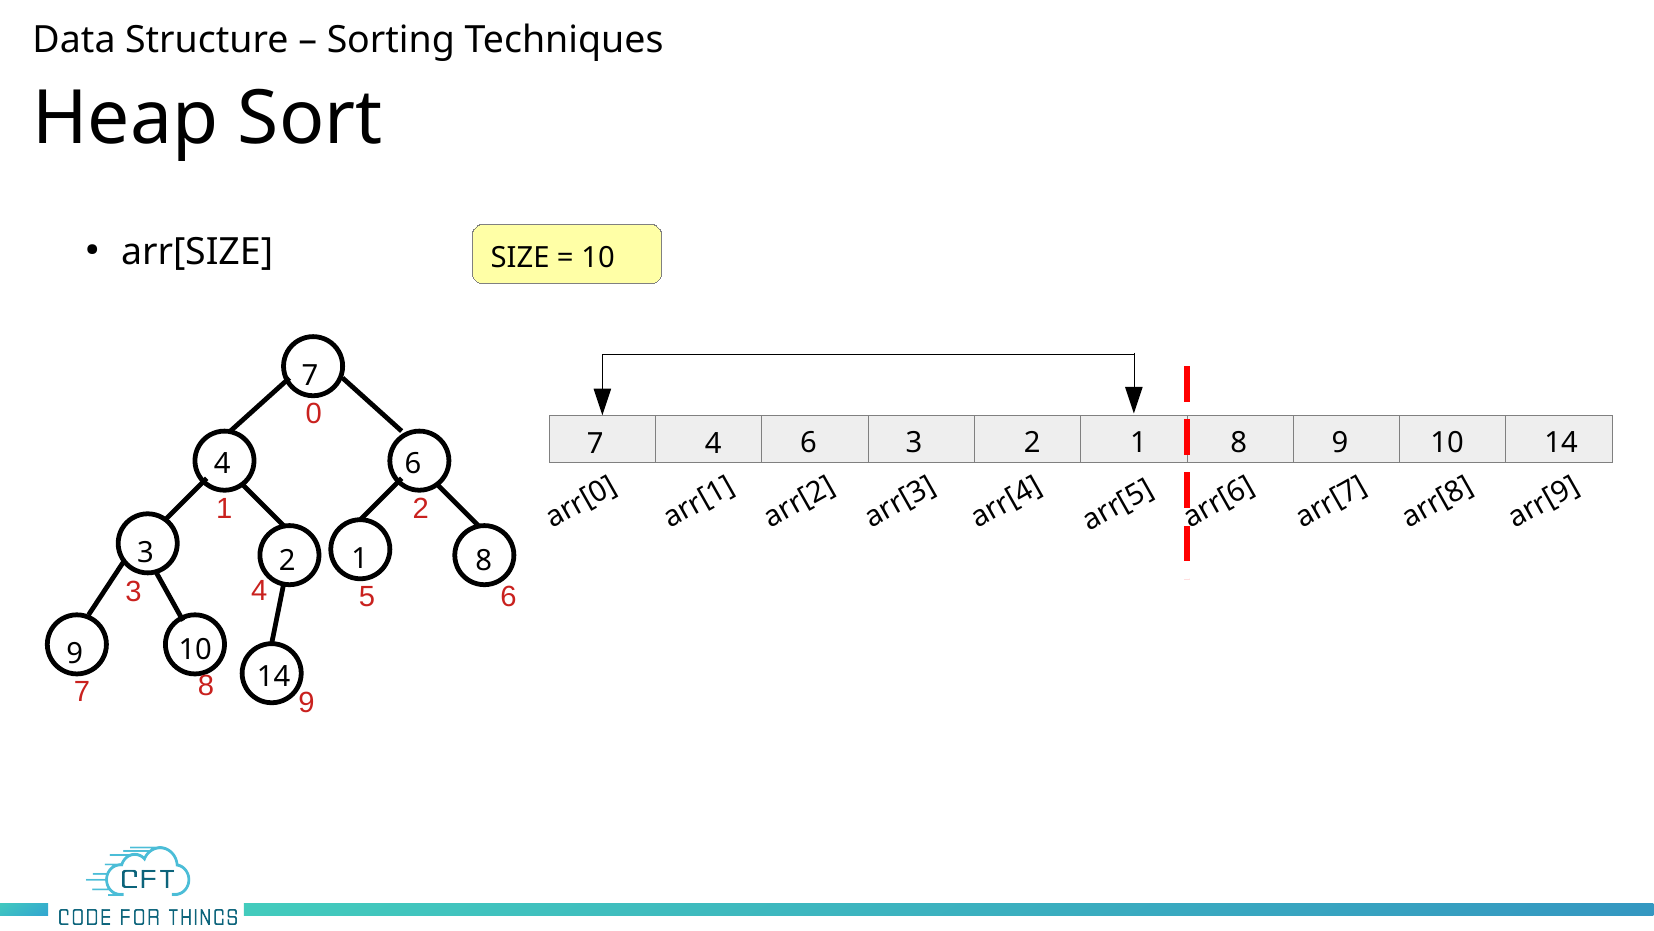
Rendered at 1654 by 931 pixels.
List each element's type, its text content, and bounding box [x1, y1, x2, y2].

text_box [1058, 415, 1115, 463]
text_box arr[0] [520, 459, 661, 554]
text_box 3 [110, 567, 116, 576]
text_box [385, 533, 390, 566]
text_box [254, 697, 283, 703]
text_box [470, 581, 485, 585]
text_box arr[6] [1164, 438, 1300, 553]
title Data Structure – Sorting Techniques Heap Sort [32, 12, 1184, 166]
text_box [644, 415, 690, 463]
text_box arr[5] [1190, 478, 1199, 499]
text_box [1483, 415, 1529, 463]
text_box [338, 519, 382, 529]
text_box 6 [485, 572, 532, 621]
text_box arr[8] [1380, 438, 1515, 554]
text_box 7 [286, 346, 349, 396]
text_box [47, 630, 51, 659]
text_box 2 [264, 531, 313, 581]
text_box 6 [785, 413, 853, 463]
text_box [259, 540, 264, 566]
text_box 0 [290, 389, 337, 437]
text_box arr[4] [949, 439, 1087, 554]
text_box 7 [572, 415, 644, 465]
text_box 10 [163, 620, 231, 670]
text_box 8 [460, 531, 509, 581]
text_box [209, 431, 240, 435]
text_box 2 [1009, 413, 1058, 463]
text_box SIZE = 10 [475, 228, 656, 278]
text_box arr[2] [738, 443, 875, 554]
text_box [853, 415, 890, 463]
text_box [1164, 415, 1215, 463]
text_box arr[SIZE] [70, 217, 315, 284]
text_box [1597, 415, 1613, 463]
text_box [958, 415, 1009, 463]
text_box 5 [343, 572, 390, 621]
text_box 9 [283, 679, 330, 727]
text_box 3 [890, 413, 958, 463]
text_box 9 [1316, 413, 1384, 463]
text_box [118, 528, 122, 558]
text_box [194, 445, 199, 476]
text_box [171, 525, 178, 562]
text_box 4 [199, 435, 266, 485]
text_box [472, 224, 662, 284]
text_box [55, 614, 99, 624]
text_box [1384, 415, 1415, 463]
text_box [126, 513, 170, 523]
text_box arr[3] [839, 450, 981, 554]
text_box 1 [336, 529, 385, 579]
picture [59, 846, 237, 925]
text_box [454, 538, 460, 572]
text_box 3 [110, 567, 157, 616]
text_box 4 [690, 415, 757, 465]
text_box [283, 581, 304, 585]
text_box arr[1] [637, 451, 774, 554]
text_box [757, 415, 785, 463]
text_box 9 [51, 624, 100, 674]
text_box [100, 626, 107, 663]
text_box [184, 614, 212, 620]
text_box [272, 525, 307, 531]
text_box 2 [397, 484, 444, 532]
text_box [549, 415, 572, 463]
text_box 7 [59, 667, 105, 716]
text_box 14 [1529, 413, 1597, 463]
text_box 3 [122, 523, 171, 573]
text_box 8 [183, 661, 229, 710]
text_box arr[7] [1272, 441, 1412, 554]
text_box arr[5] [1058, 442, 1187, 558]
text_box [404, 431, 435, 435]
text_box 4 [236, 566, 283, 615]
text_box [258, 643, 286, 647]
text_box [1264, 415, 1316, 463]
text_box 14 [242, 647, 309, 697]
text_box arr[9] [1482, 442, 1625, 554]
text_box 6 [389, 435, 457, 485]
text_box 1 [1115, 413, 1164, 463]
text_box 10 [1415, 413, 1483, 463]
text_box [313, 537, 320, 574]
text_box [509, 538, 514, 572]
text_box [291, 336, 335, 346]
text_box [330, 532, 336, 566]
text_box 1 [201, 484, 248, 532]
text_box 8 [1215, 413, 1264, 463]
text_box [467, 525, 502, 531]
